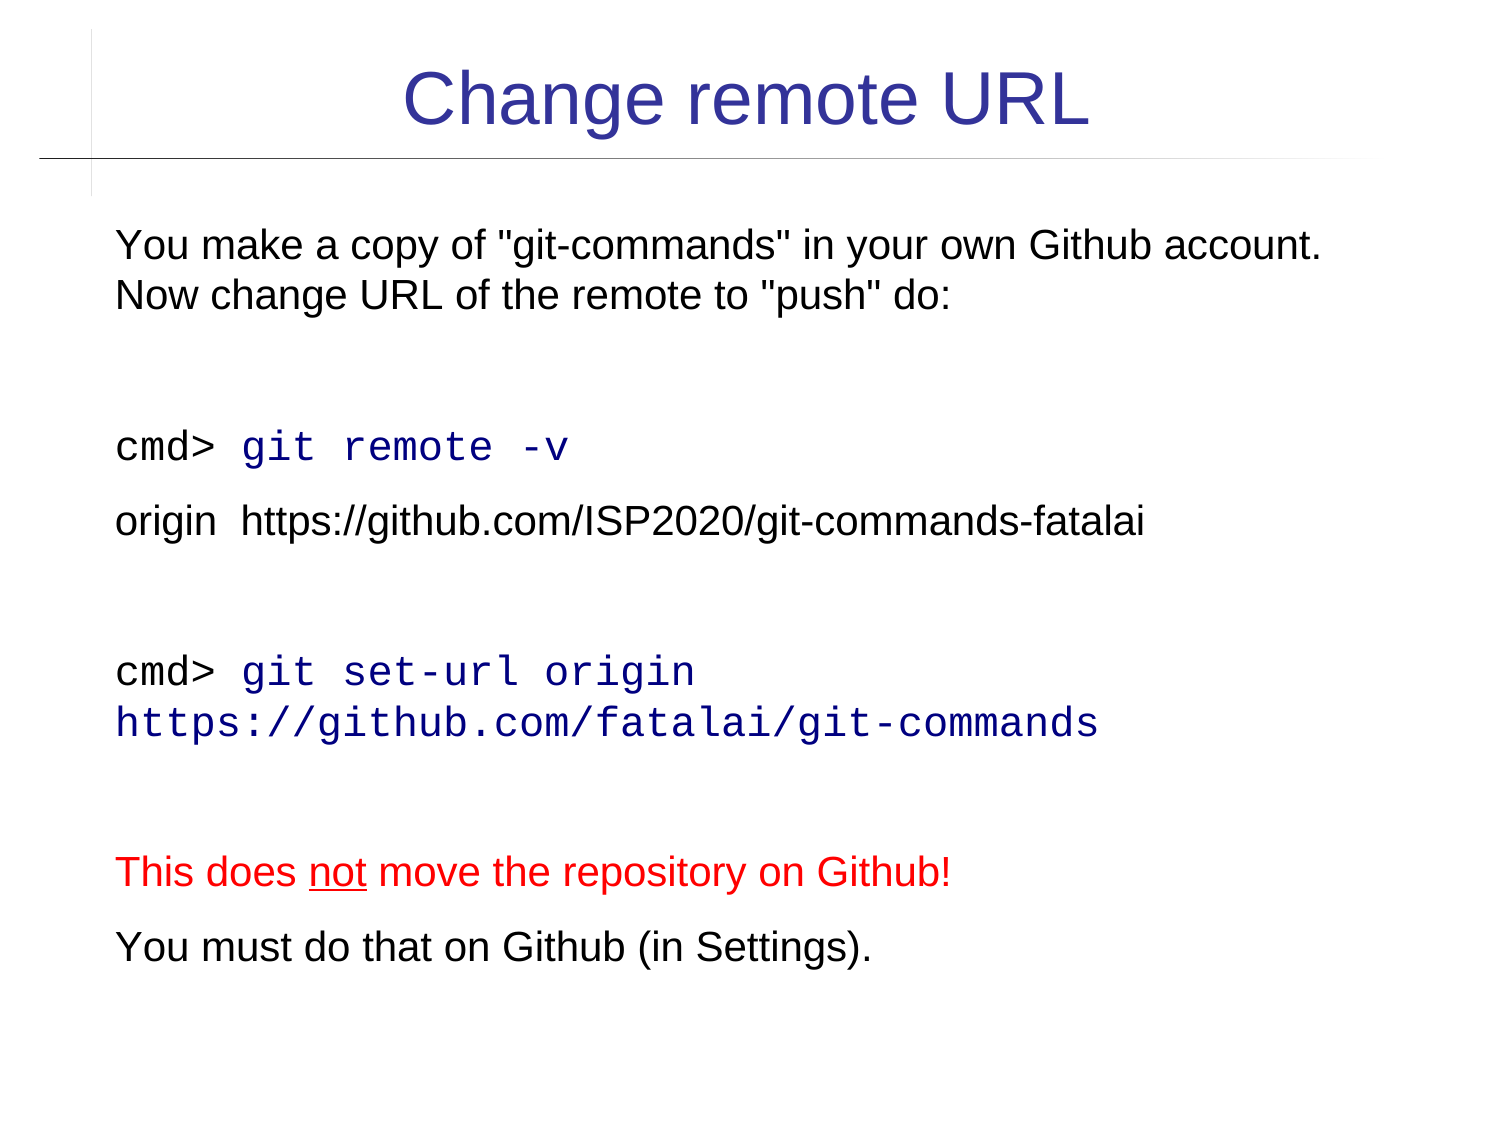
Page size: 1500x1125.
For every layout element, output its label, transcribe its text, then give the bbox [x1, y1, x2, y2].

list You make a copy of "git-commands" in your own Github account. Now change URL of the remote to "push" do: cmd> git remote -v origin https://github.com/ISP2020/git-commands-fatalai cmd> git set-url origin https://github.com/fatalai/git-commands This does not move the repository on Github! You must do that on Github (in Settings). [100, 209, 1394, 980]
title Change remote URL [100, 41, 1394, 148]
